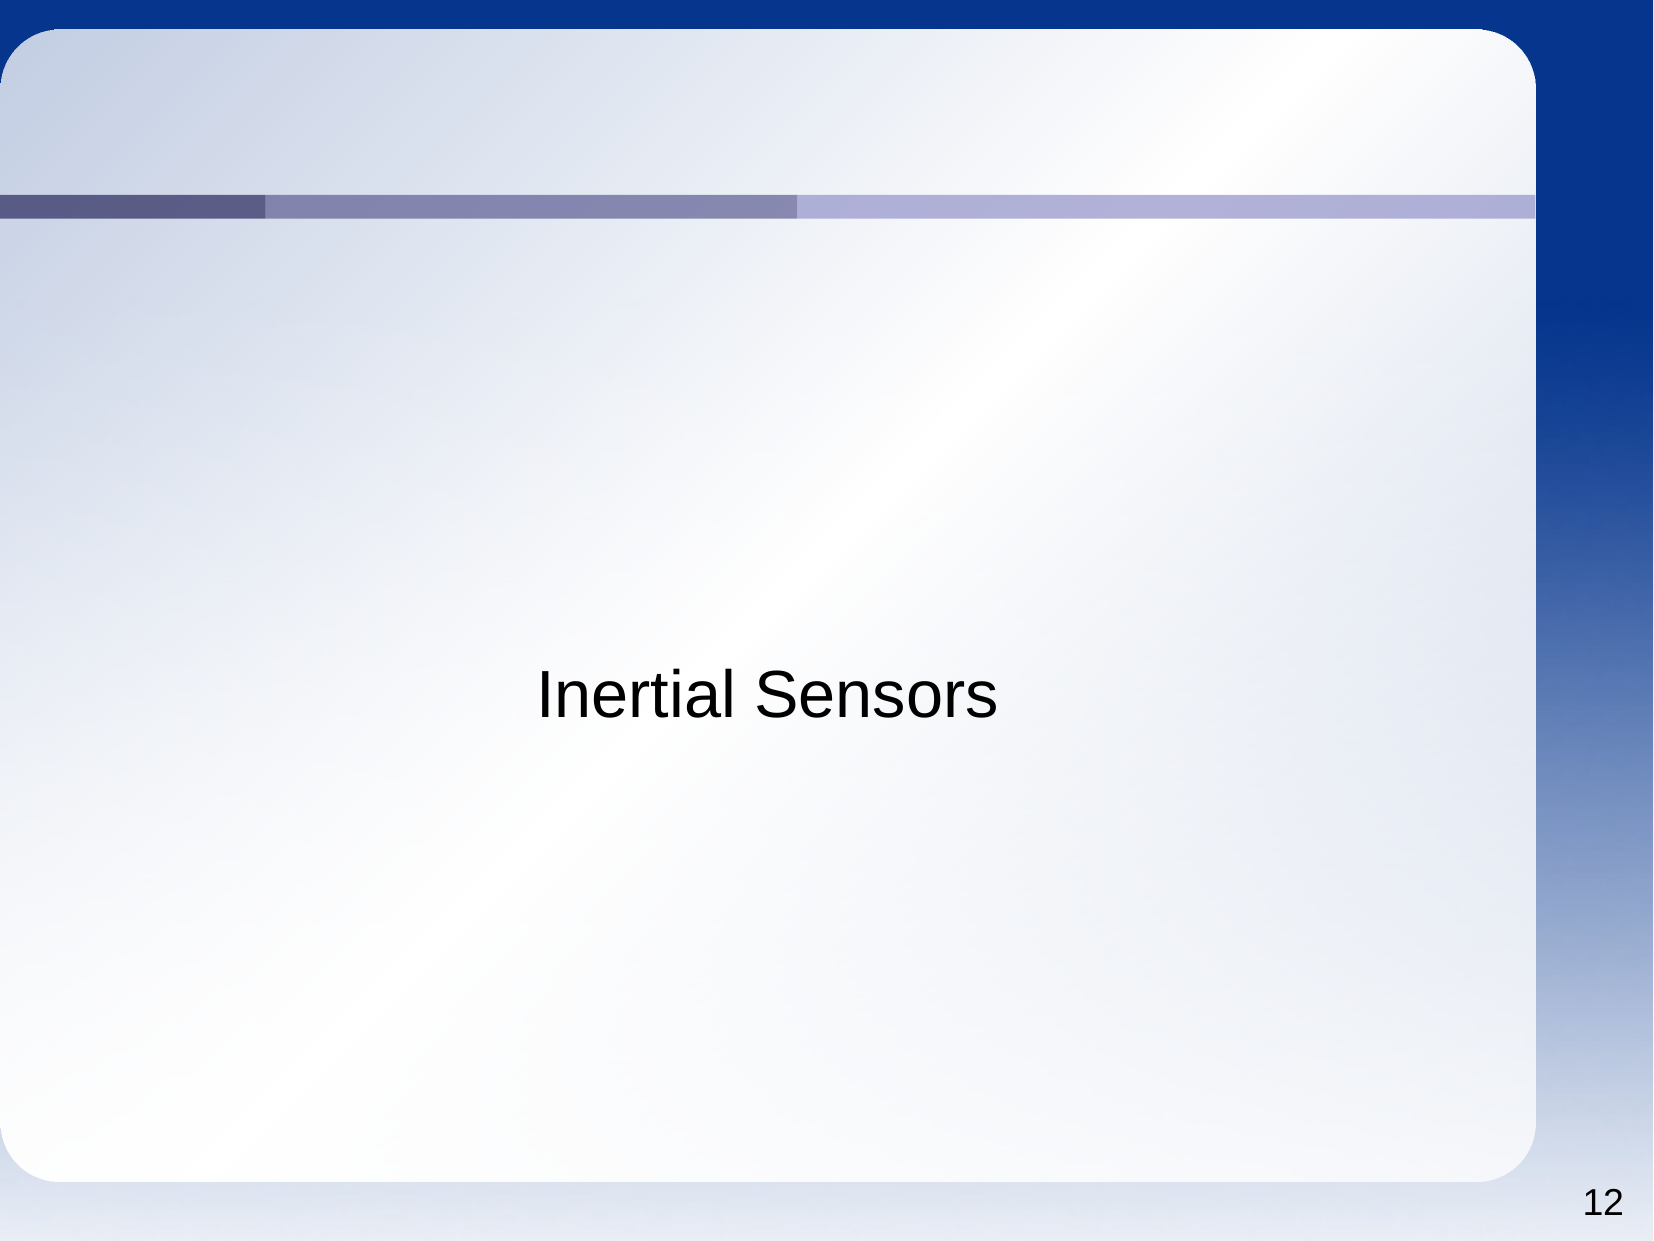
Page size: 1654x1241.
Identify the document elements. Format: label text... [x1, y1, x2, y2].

subtitle Inertial Sensors [29, 236, 1506, 1152]
picture [0, 0, 1654, 1241]
